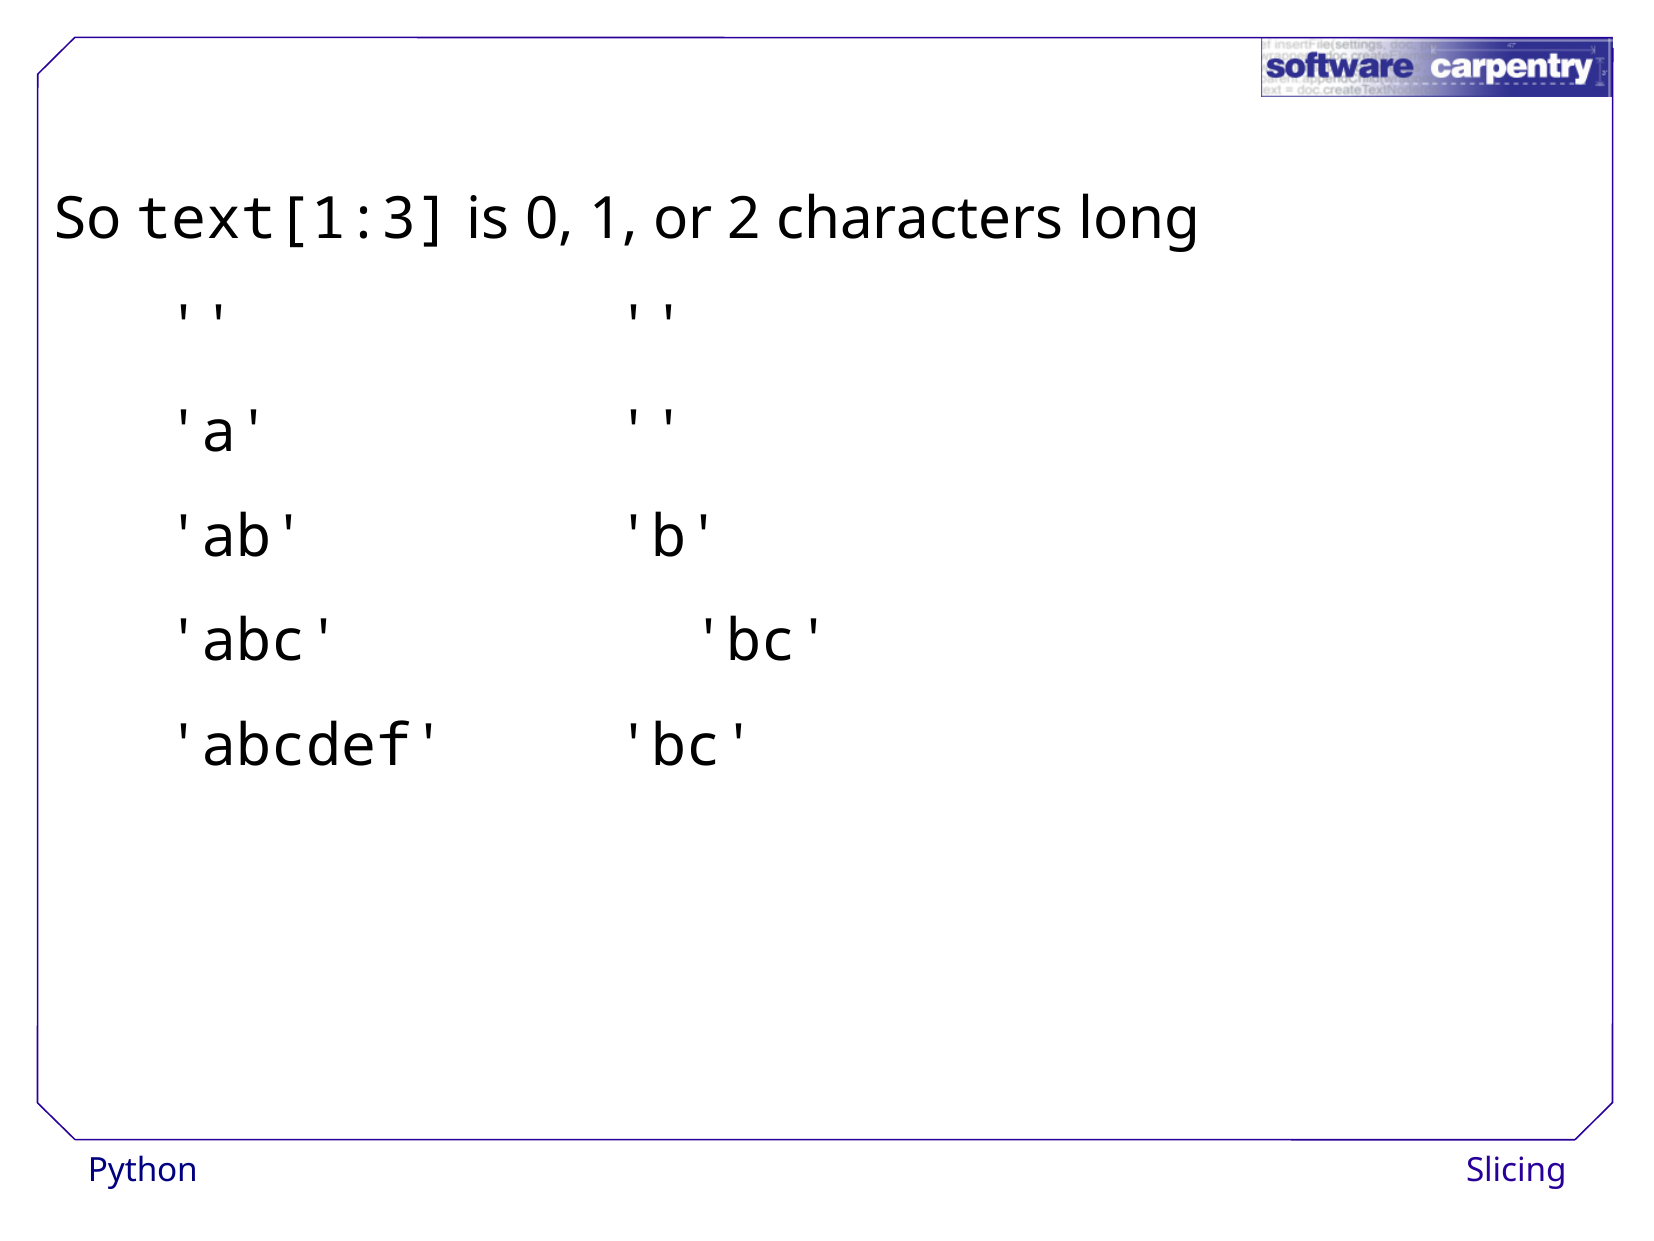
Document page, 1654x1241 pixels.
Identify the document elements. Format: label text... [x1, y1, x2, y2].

text_box '' '' 'a' '' 'ab' 'b' 'abc' 'bc' 'abcdef' 'bc' [151, 245, 1240, 786]
picture [1261, 39, 1613, 97]
text_box So text[1:3] is 0, 1, or 2 characters long [39, 138, 1366, 259]
